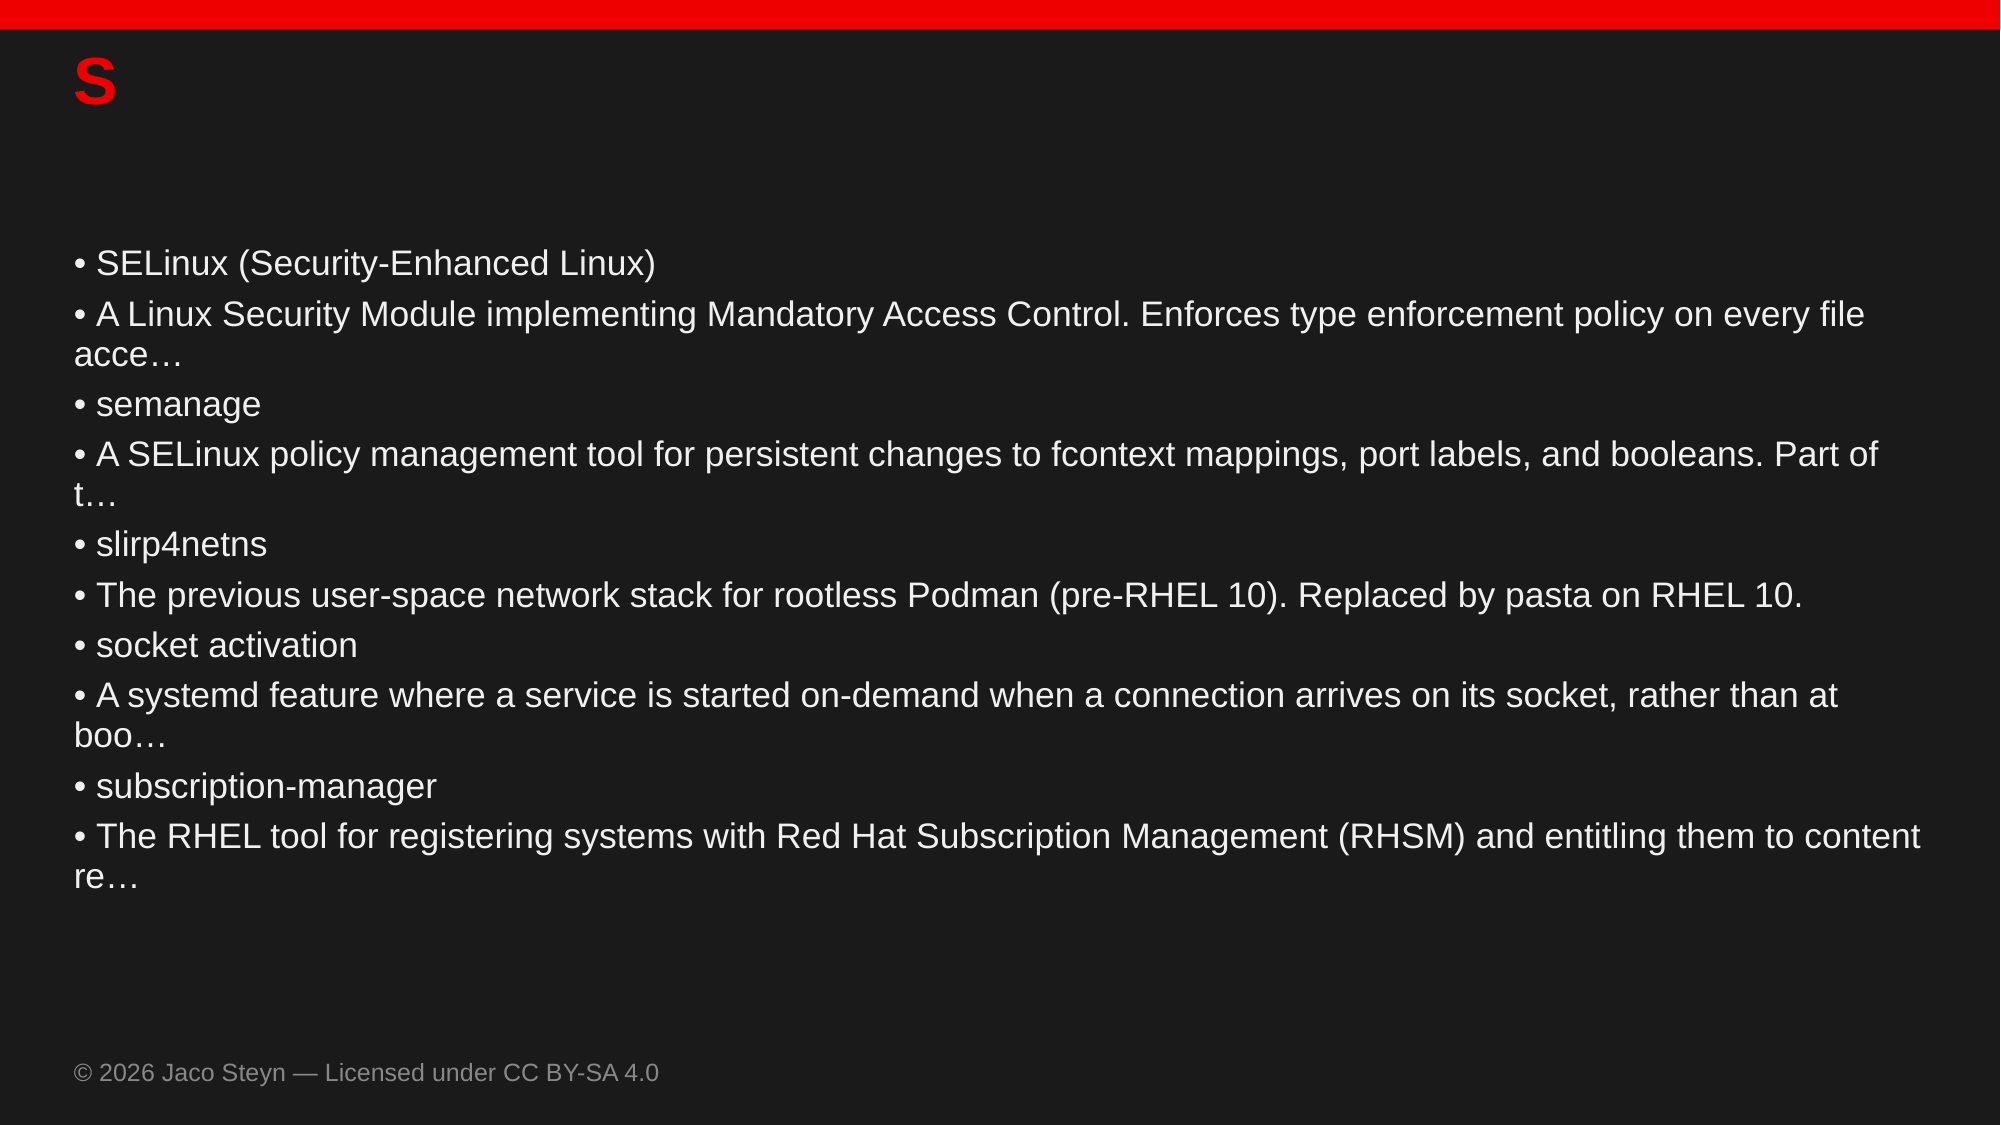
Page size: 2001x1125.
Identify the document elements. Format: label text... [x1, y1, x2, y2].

text_box [0, 0, 2001, 30]
text_box © 2026 Jaco Steyn — Licensed under CC BY-SA 4.0 [59, 1051, 1942, 1093]
text_box • SELinux (Security-Enhanced Linux) • A Linux Security Module implementing Mandatory Access Control. Enforces type enforcement policy on every file acce… • semanage • A SELinux policy management tool for persistent changes to fcontext mappings, port labels, and booleans. Part of t… • slirp4netns • The previous user-space network stack for rootless Podman (pre-RHEL 10). Replaced by pasta on RHEL 10. • socket activation • A systemd feature where a service is started on-demand when a connection arrives on its socket, rather than at boo… • subscription-manager • The RHEL tool for registering systems with Red Hat Subscription Management (RHSM) and entitling them to content re… [59, 236, 1942, 1037]
text_box S [59, 36, 1942, 208]
